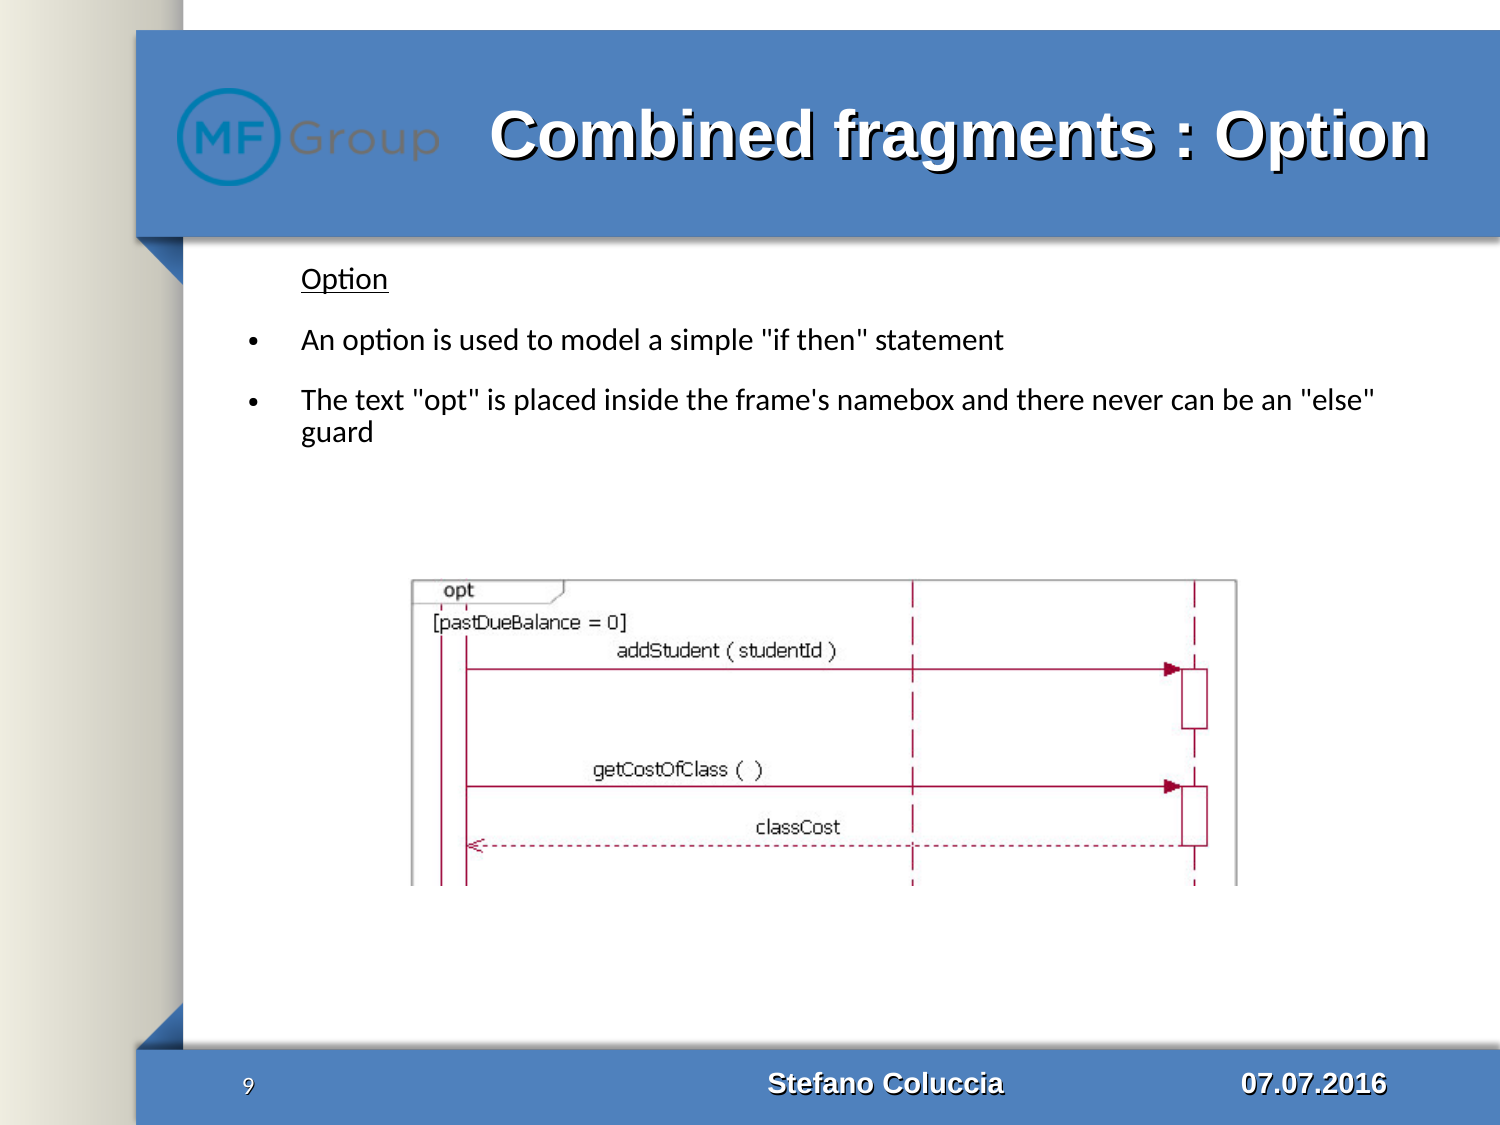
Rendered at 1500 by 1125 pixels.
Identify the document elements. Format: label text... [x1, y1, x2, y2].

title Combined fragments : Option [472, 57, 1447, 211]
title 07.07.2016 [1151, 1065, 1477, 1103]
picture [0, 0, 1500, 1125]
title Stefano Coluccia [738, 1065, 1034, 1103]
list Option An option is used to model a simple "if then" statement The text "opt" is placed inside the frame's namebox and there never can be an "else" guard [230, 265, 1447, 1009]
